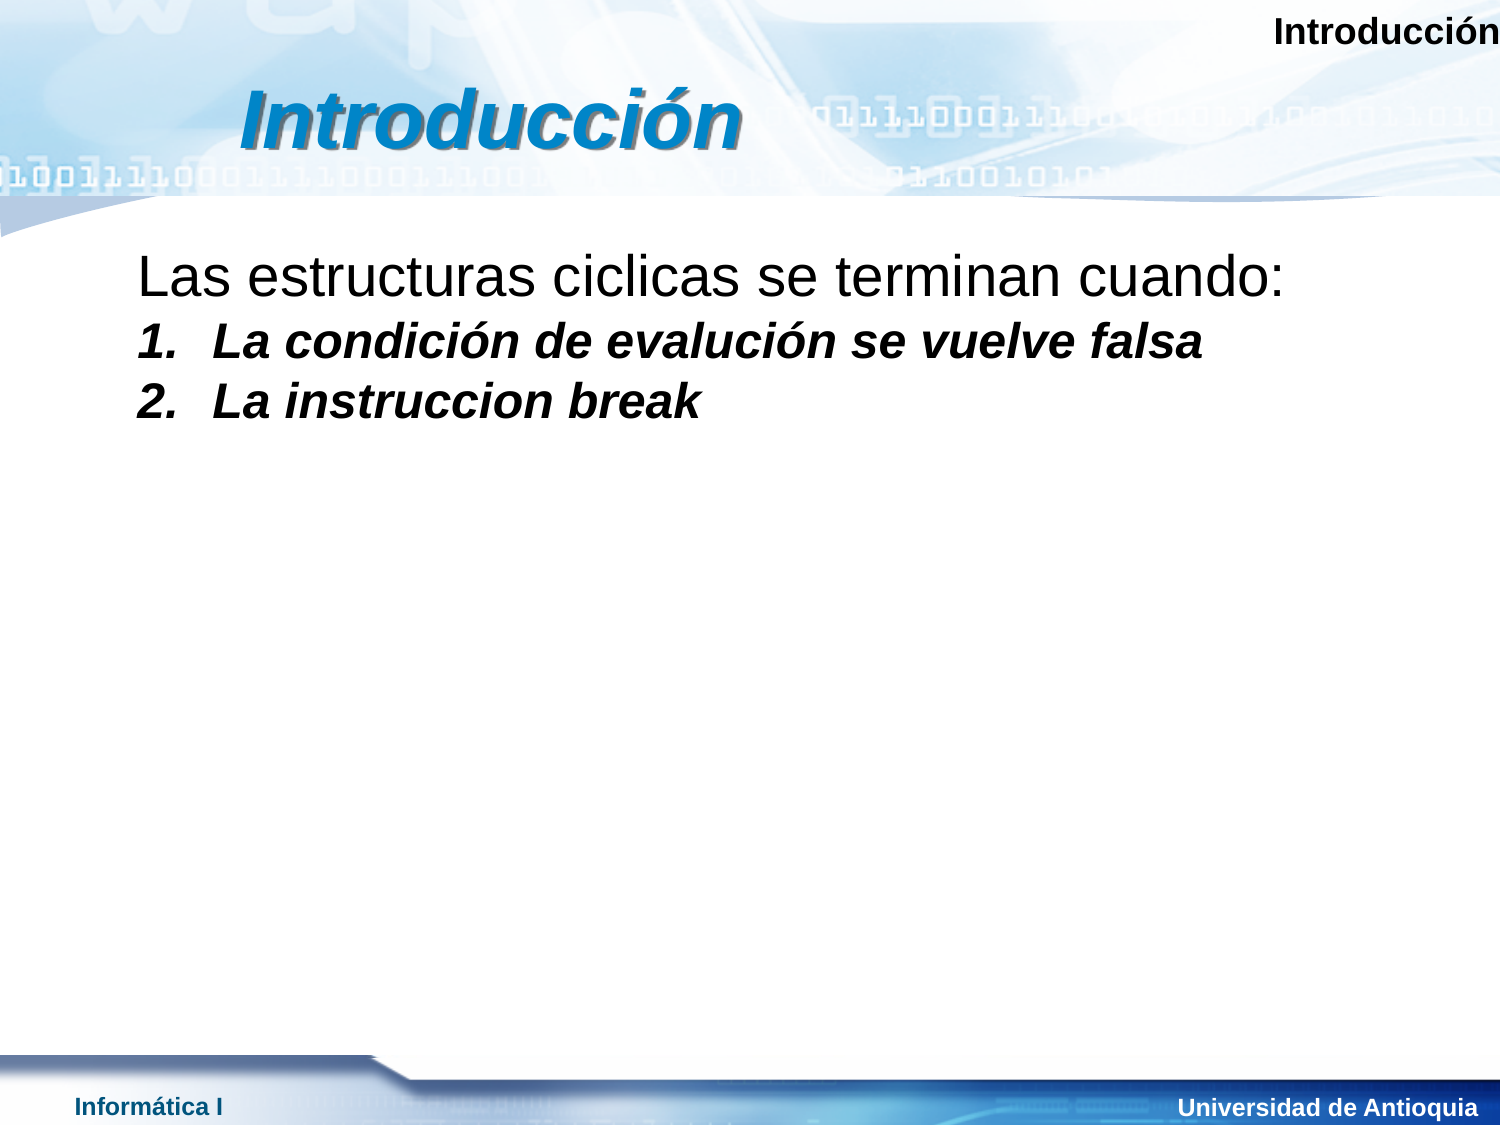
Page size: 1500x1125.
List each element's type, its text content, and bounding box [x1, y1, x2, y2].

text_box Introducción [1260, 0, 1500, 59]
title Introducción [224, 57, 1438, 150]
picture [0, 1055, 1500, 1125]
picture [0, 0, 1500, 196]
text_box Las estructuras ciclicas se terminan cuando: La condición de evalución se vuelve falsa La instruccion break [123, 231, 1435, 436]
